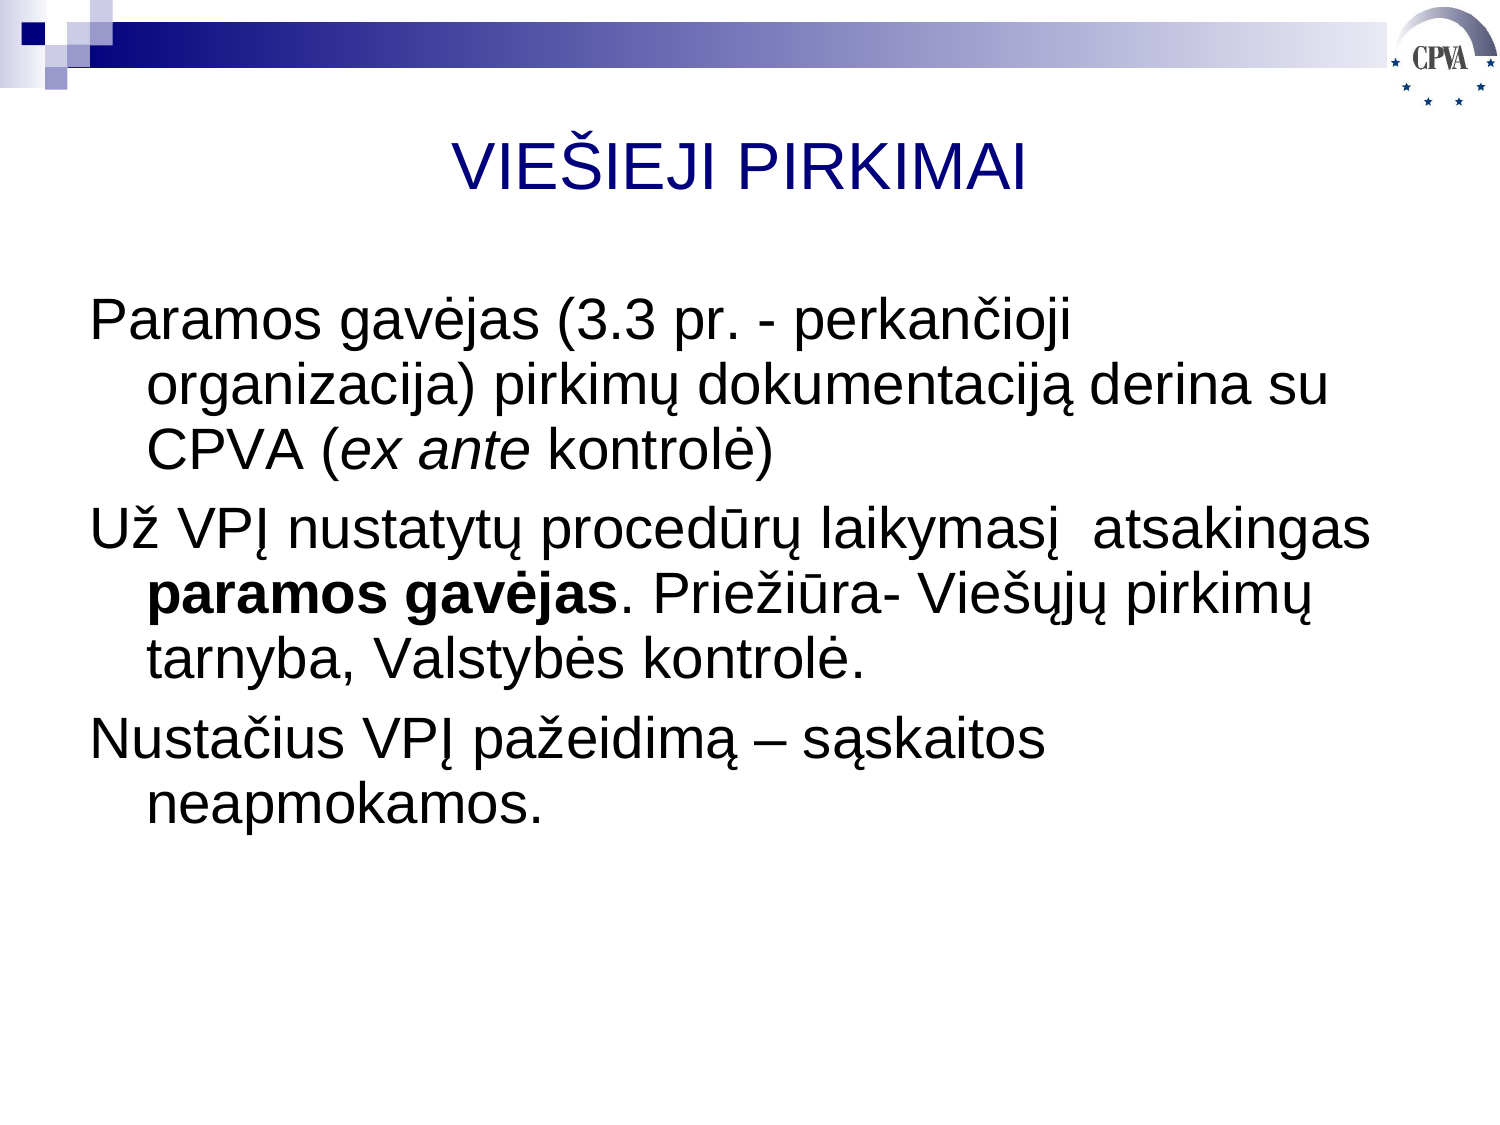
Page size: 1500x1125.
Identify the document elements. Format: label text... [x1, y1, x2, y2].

list Paramos gavėjas (3.3 pr. - perkančioji organizacija) pirkimų dokumentaciją derina su CPVA (ex ante kontrolė) Už VPĮ nustatytų procedūrų laikymasį atsakingas paramos gavėjas. Priežiūra- Viešųjų pirkimų tarnyba, Valstybės kontrolė. Nustačius VPĮ pažeidimą – sąskaitos neapmokamos. [75, 278, 1426, 963]
title VIEŠIEJI PIRKIMAI [75, 78, 1426, 256]
picture [1387, 0, 1500, 113]
